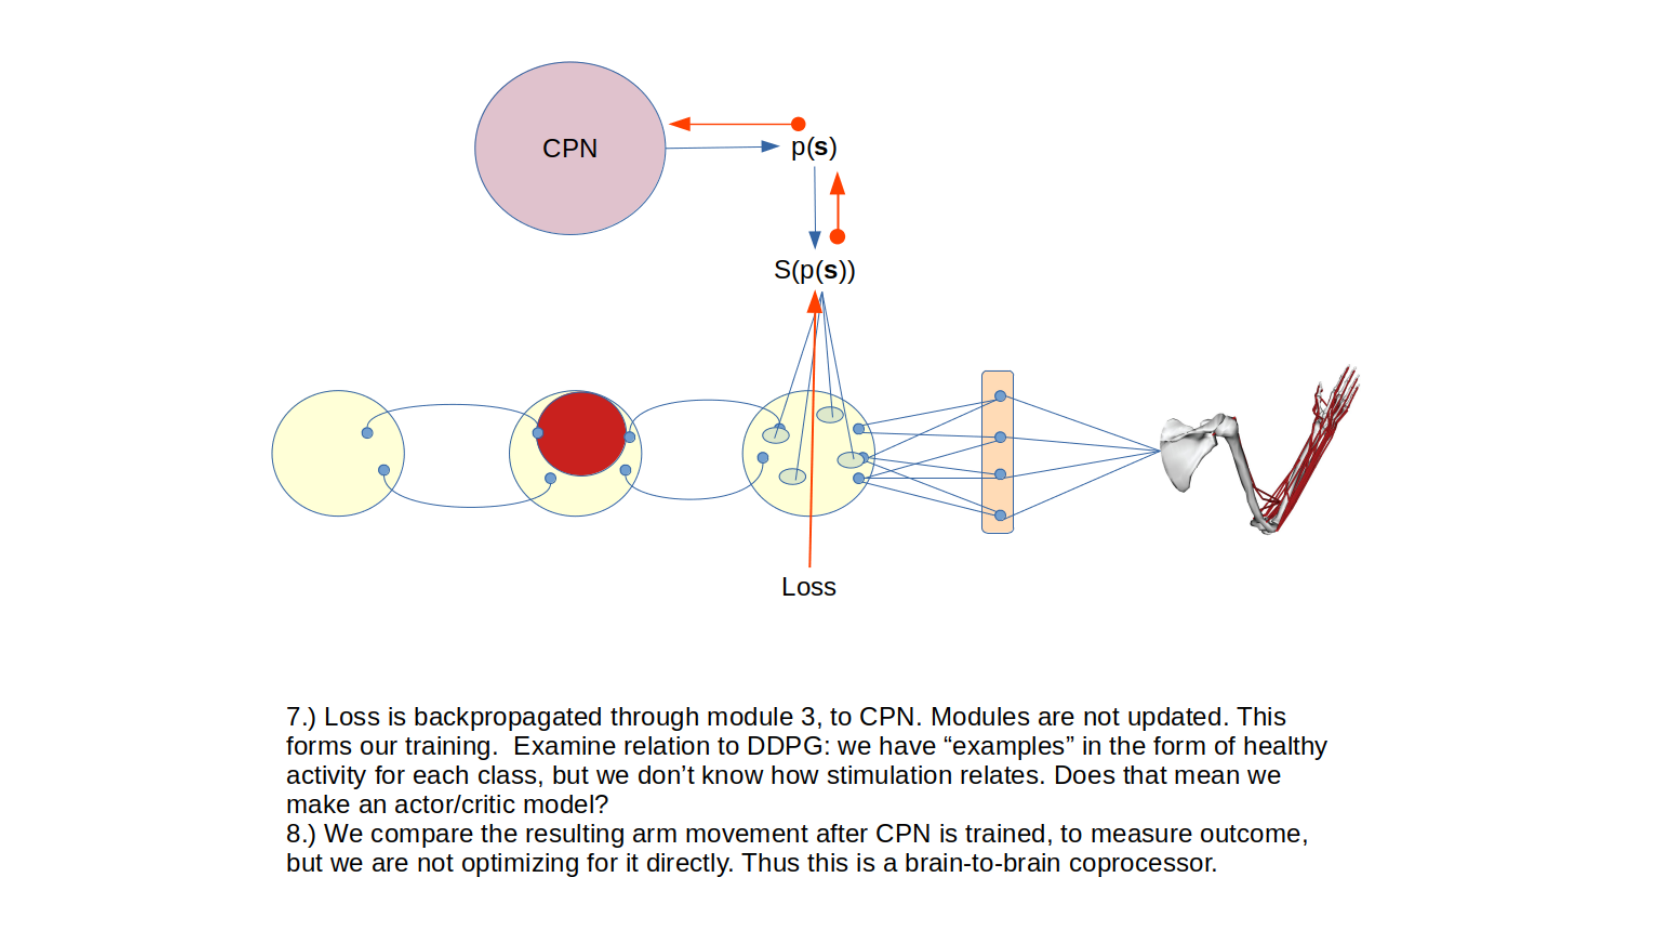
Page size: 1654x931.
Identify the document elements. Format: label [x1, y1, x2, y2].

picture [271, 61, 1361, 877]
